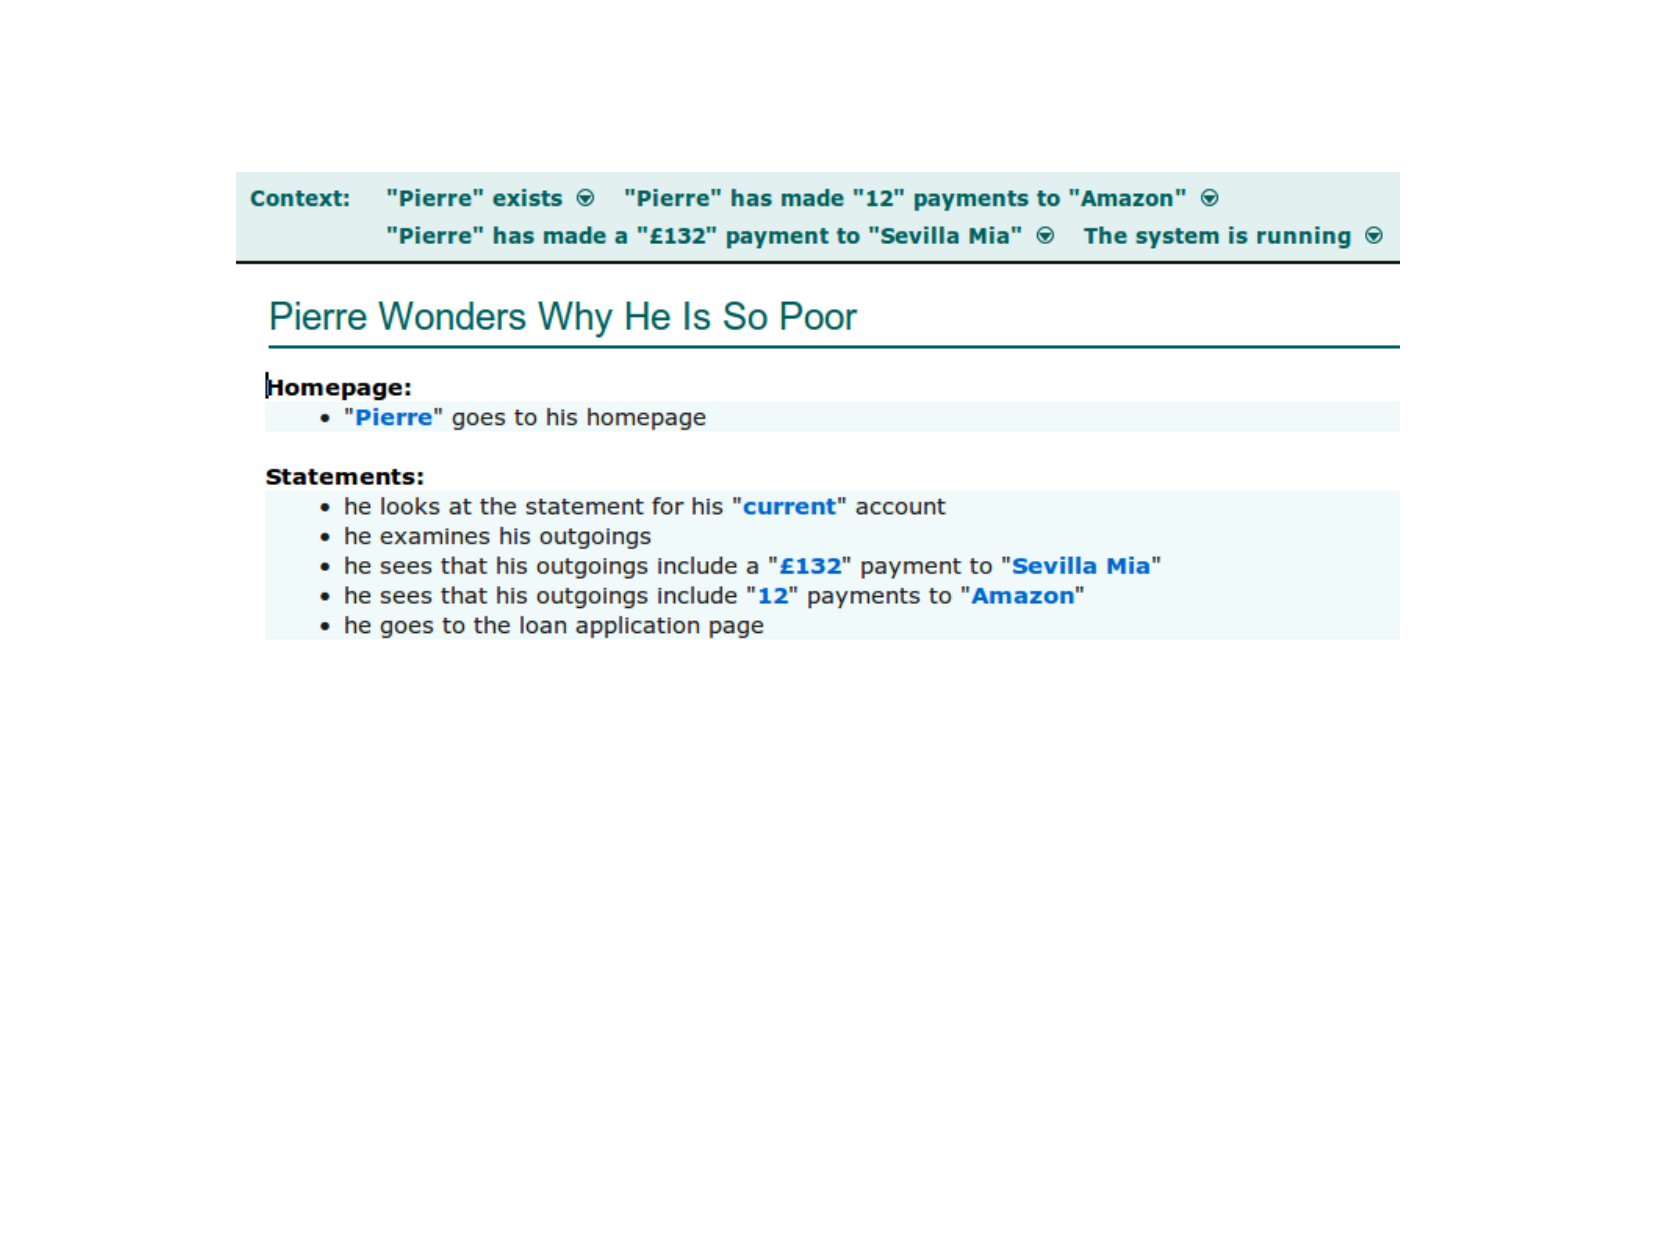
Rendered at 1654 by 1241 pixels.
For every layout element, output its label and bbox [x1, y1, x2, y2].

picture [236, 172, 1400, 704]
